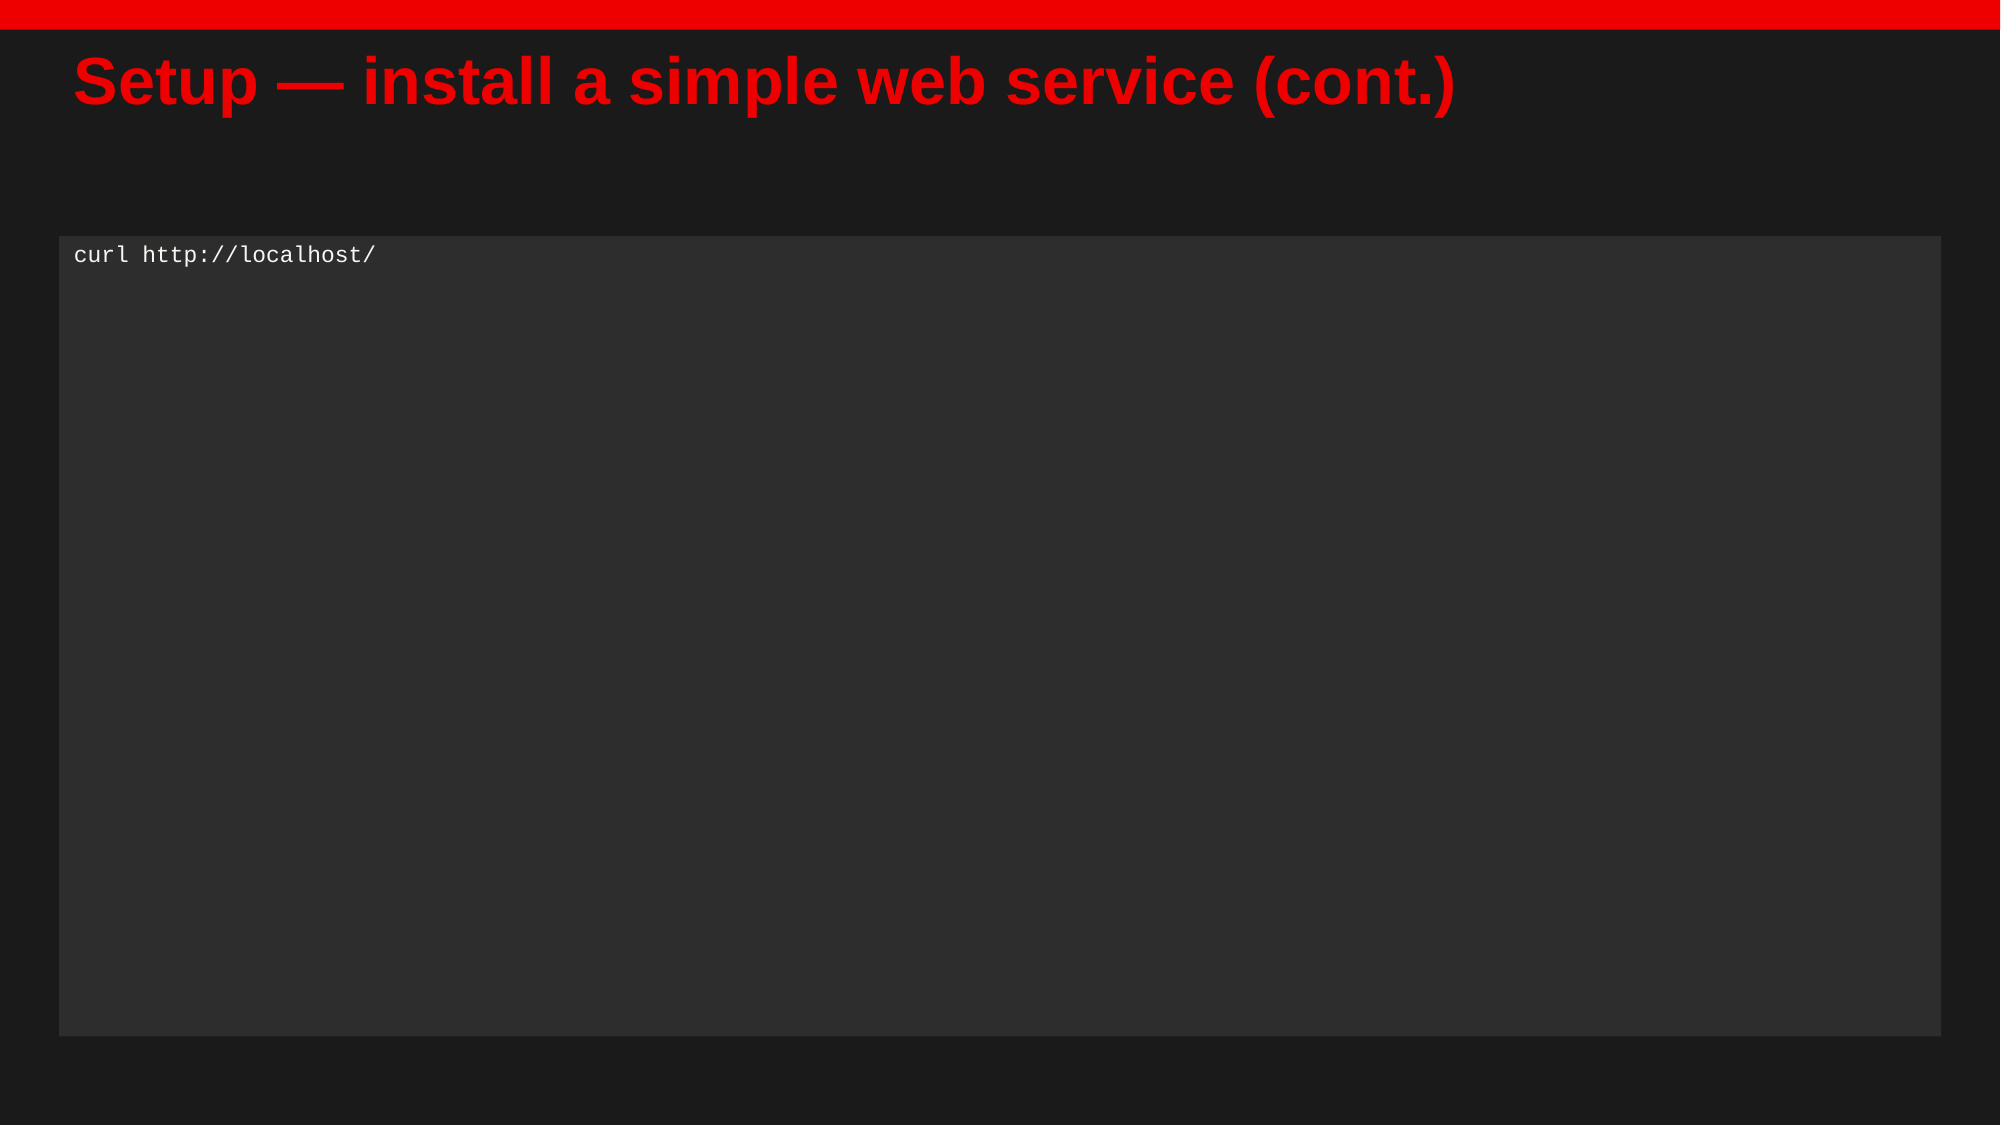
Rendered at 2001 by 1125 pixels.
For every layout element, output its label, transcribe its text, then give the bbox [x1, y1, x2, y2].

text_box [0, 0, 2001, 30]
text_box curl http://localhost/ [59, 236, 1942, 1037]
text_box Setup — install a simple web service (cont.) [59, 36, 1942, 208]
